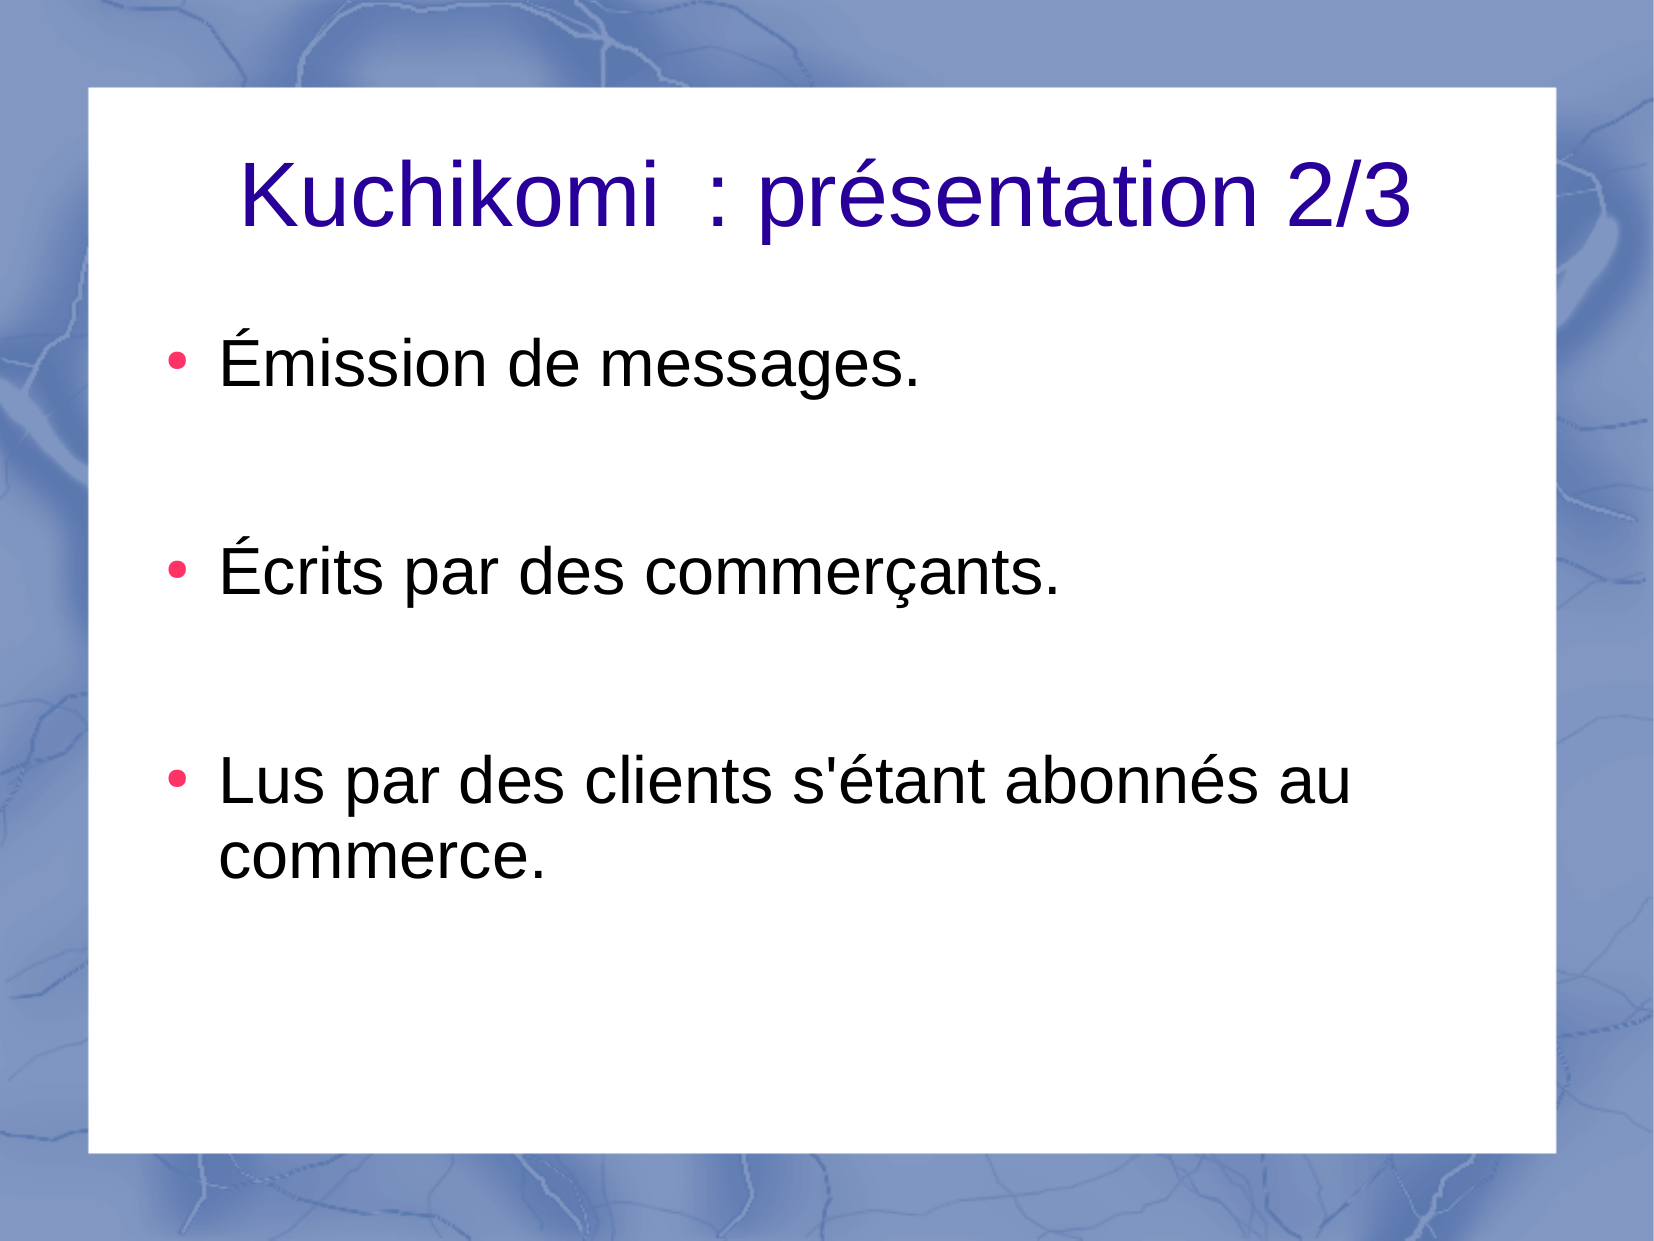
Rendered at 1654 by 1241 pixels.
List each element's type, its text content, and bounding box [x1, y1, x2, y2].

title Kuchikomi : présentation 2/3 [118, 90, 1536, 298]
picture [0, 0, 1654, 1241]
list Émission de messages. Écrits par des commerçants. Lus par des clients s'étant abonnés au commerce. [147, 325, 1506, 1045]
